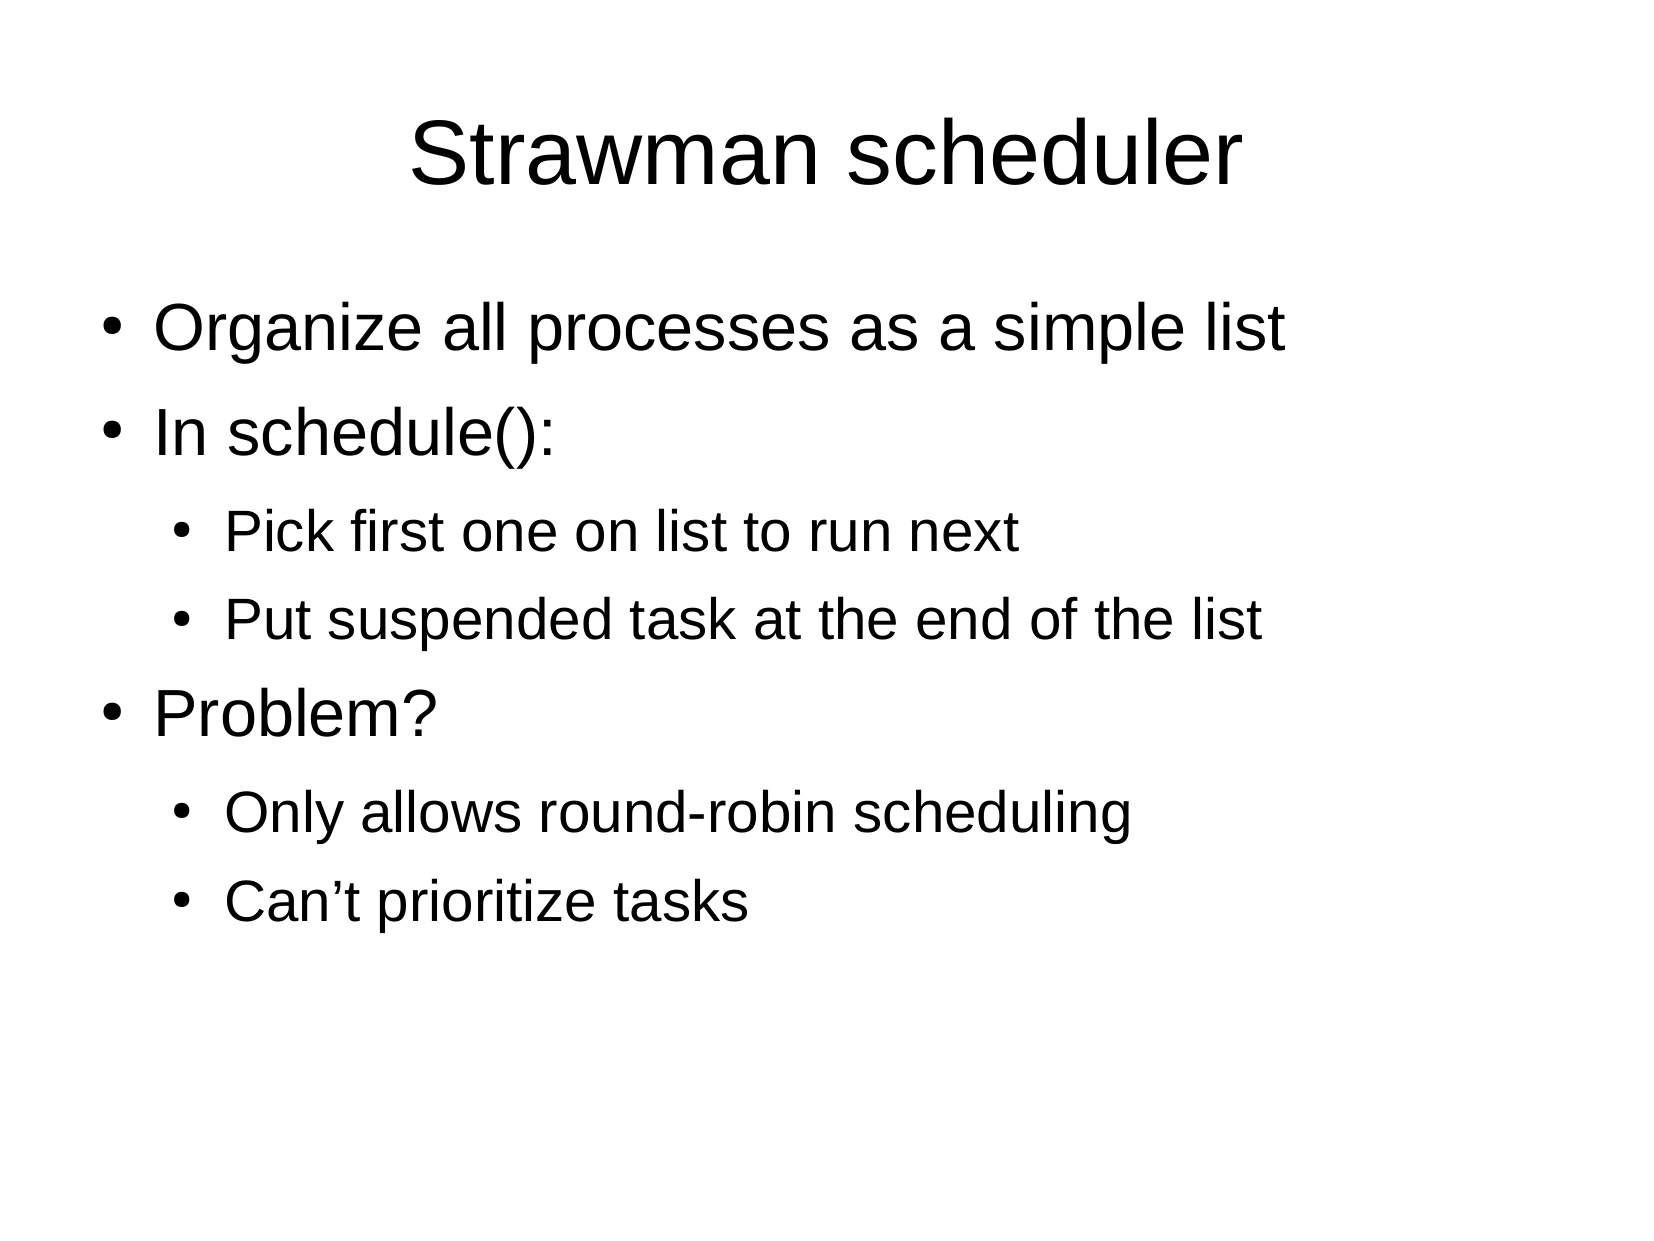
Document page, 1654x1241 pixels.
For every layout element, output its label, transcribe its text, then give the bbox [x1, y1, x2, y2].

list Organize all processes as a simple list In schedule(): Pick first one on list to run next Put suspended task at the end of the list Problem? Only allows round-robin scheduling Can’t prioritize tasks [82, 290, 1571, 1010]
title Strawman scheduler [82, 49, 1571, 257]
